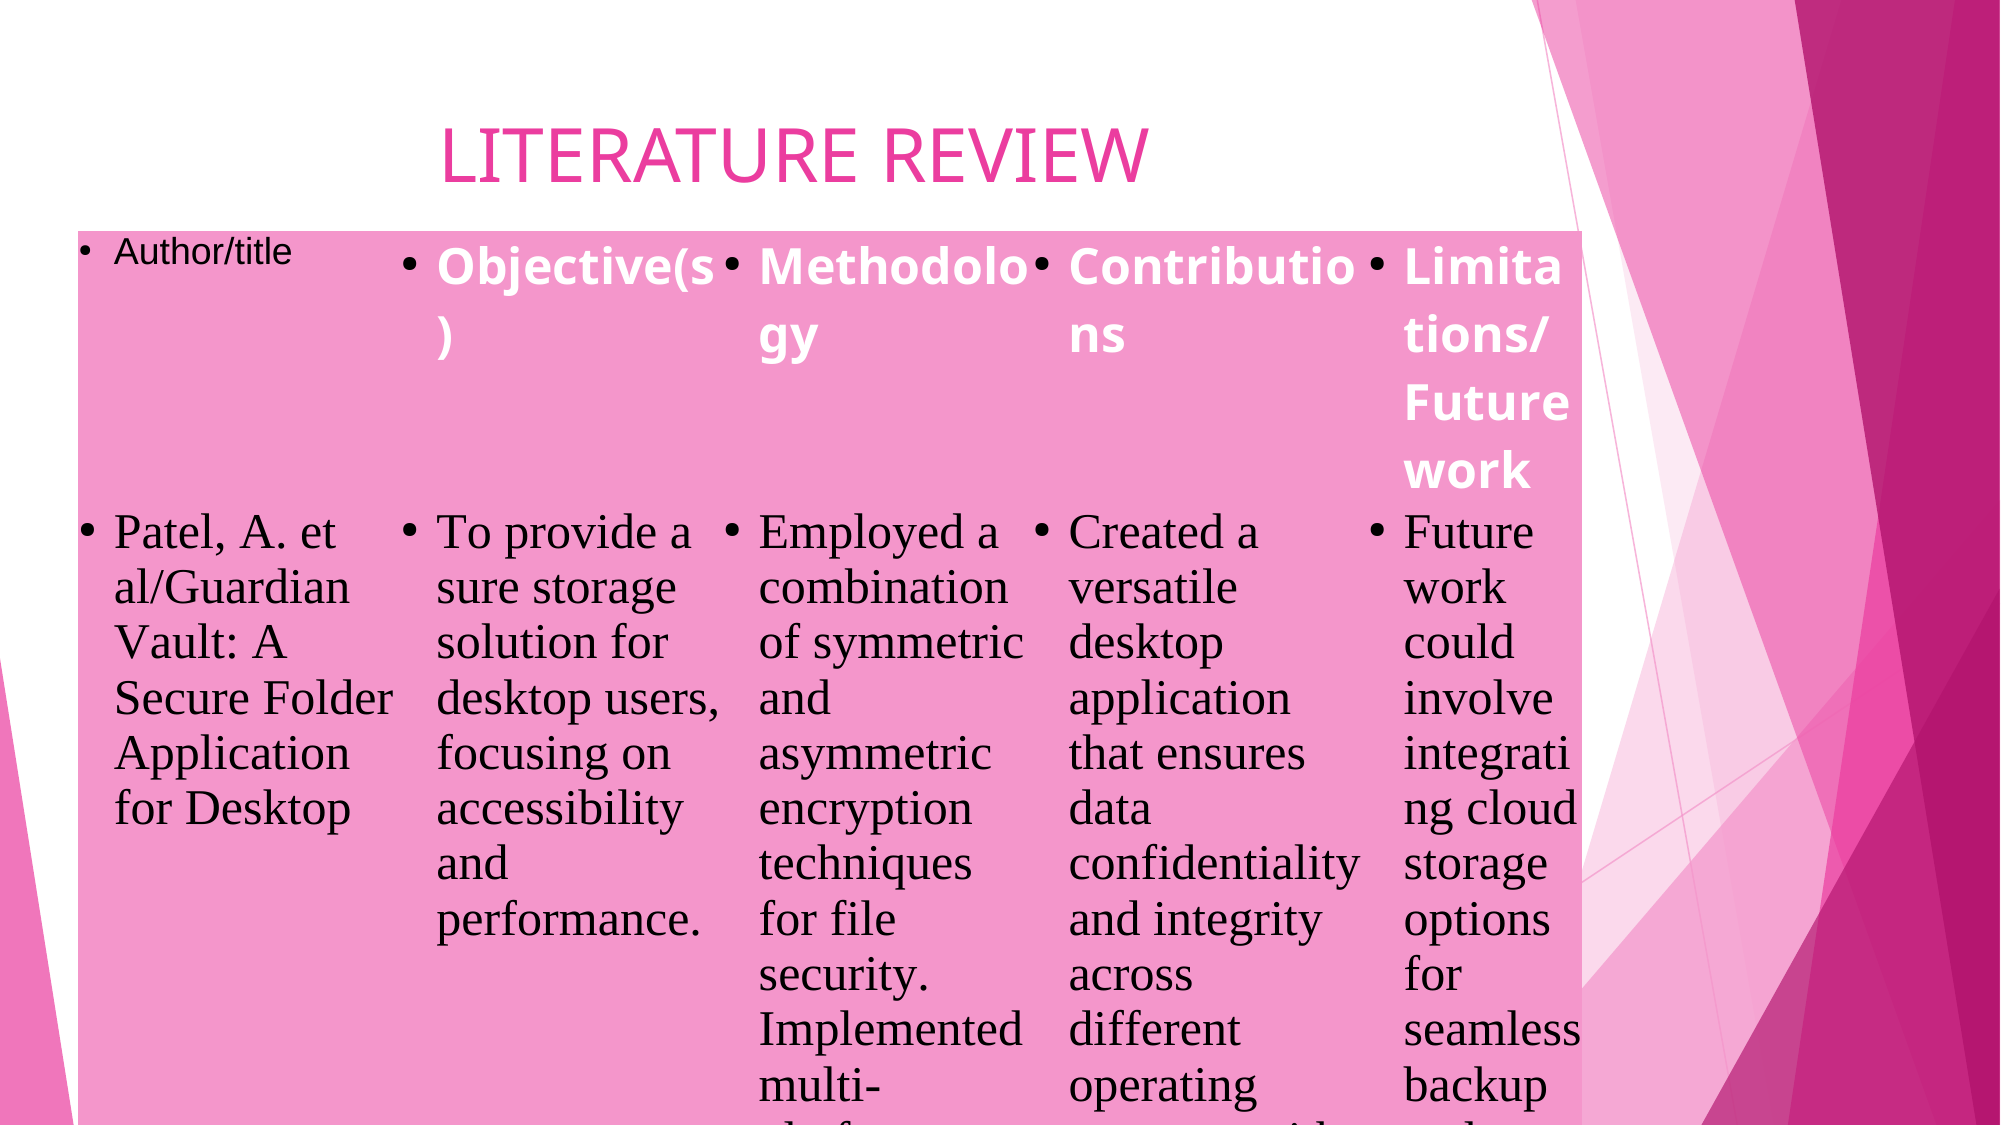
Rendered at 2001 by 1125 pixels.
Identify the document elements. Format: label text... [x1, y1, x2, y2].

table_header Objective(s) [401, 231, 723, 504]
table_cell To provide a sure storage solution for desktop users, focusing on accessibility and performance. [401, 504, 723, 1125]
table_header Methodology [723, 231, 1033, 504]
table_header Author/title [78, 231, 401, 504]
table_header Limitations/Future work [1368, 231, 1582, 504]
table_cell Created a versatile desktop application that ensures data confidentiality and integrity across different operating systems, with features such as automatic synchronization and file versioning. [1033, 504, 1368, 1125]
table_header Contributions [1033, 231, 1368, 504]
table_cell Patel, A. et al/Guardian Vault: A Secure Folder Application for Desktop [78, 504, 401, 1125]
title LITERATURE REVIEW [111, 99, 1522, 231]
table_cell Employed a combination of symmetric and asymmetric encryption techniques for file security. Implemented multi-platform support (Windows, macOS, Linux) using Electron framework for cross-platform development. [723, 504, 1033, 1125]
table_cell Future work could involve integrating cloud storage options for seamless backup and recovery . [1368, 504, 1582, 1125]
